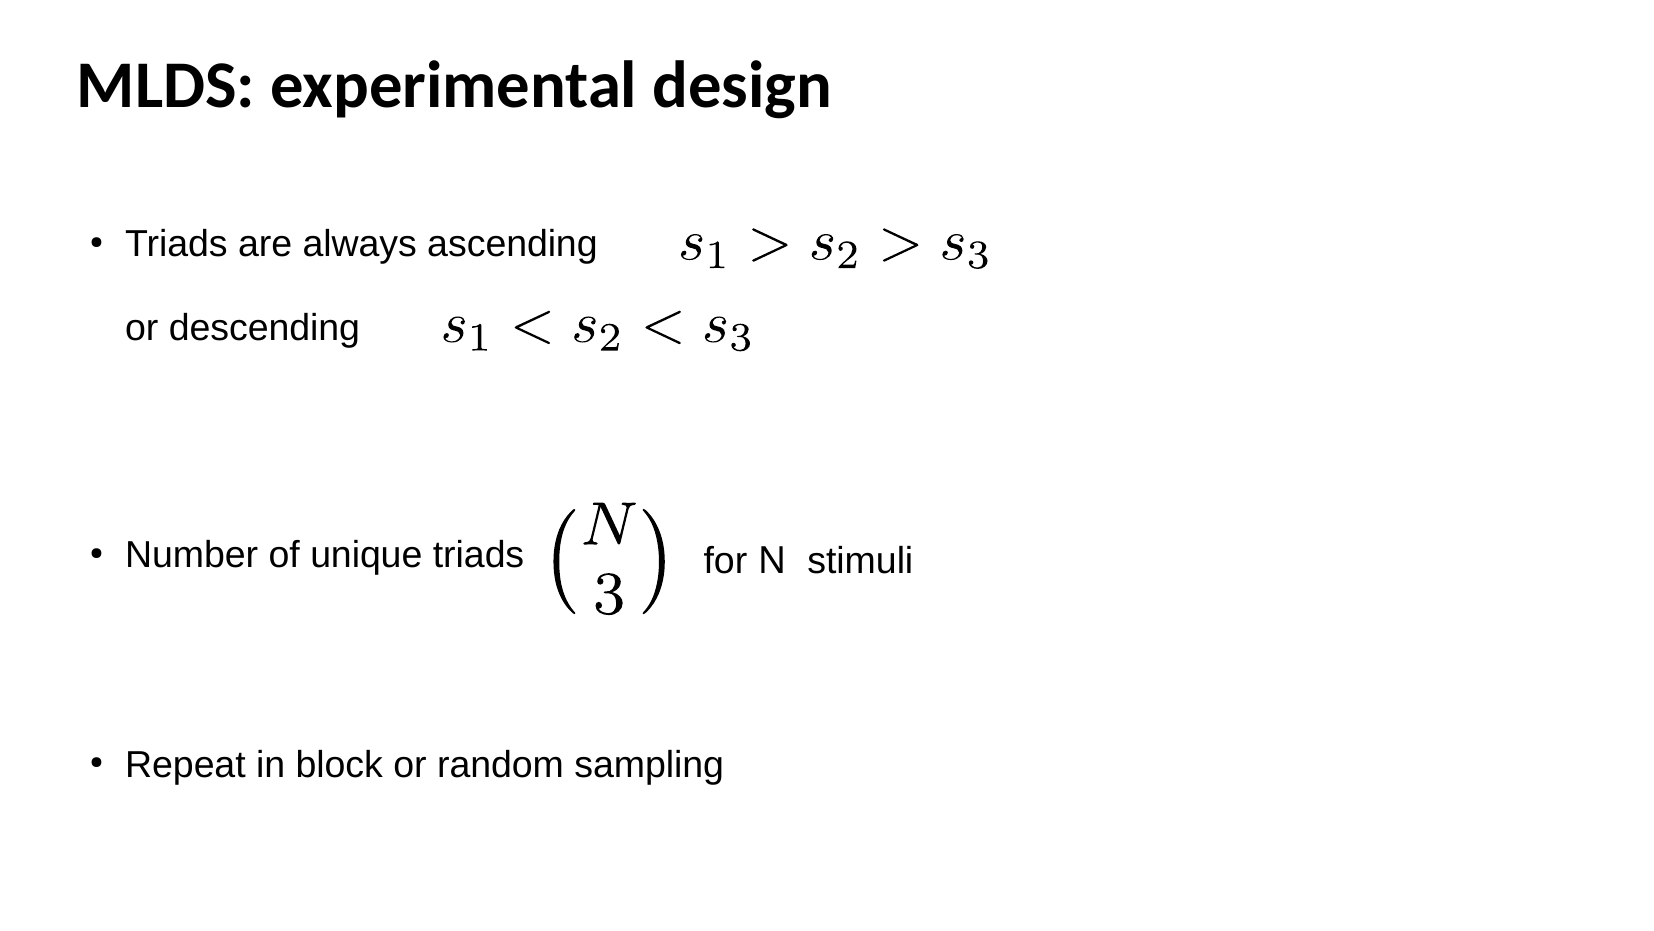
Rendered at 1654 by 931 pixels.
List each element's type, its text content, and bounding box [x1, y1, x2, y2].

text_box Number of unique triads [75, 526, 544, 593]
text_box [680, 228, 988, 269]
text_box Triads are always ascending or descending [75, 215, 901, 357]
text_box [544, 502, 661, 616]
text_box [443, 310, 751, 352]
text_box Repeat in block or random sampling [75, 735, 829, 835]
text_box for N stimuli [653, 526, 1366, 593]
title MLDS: experimental design [76, 13, 1565, 169]
